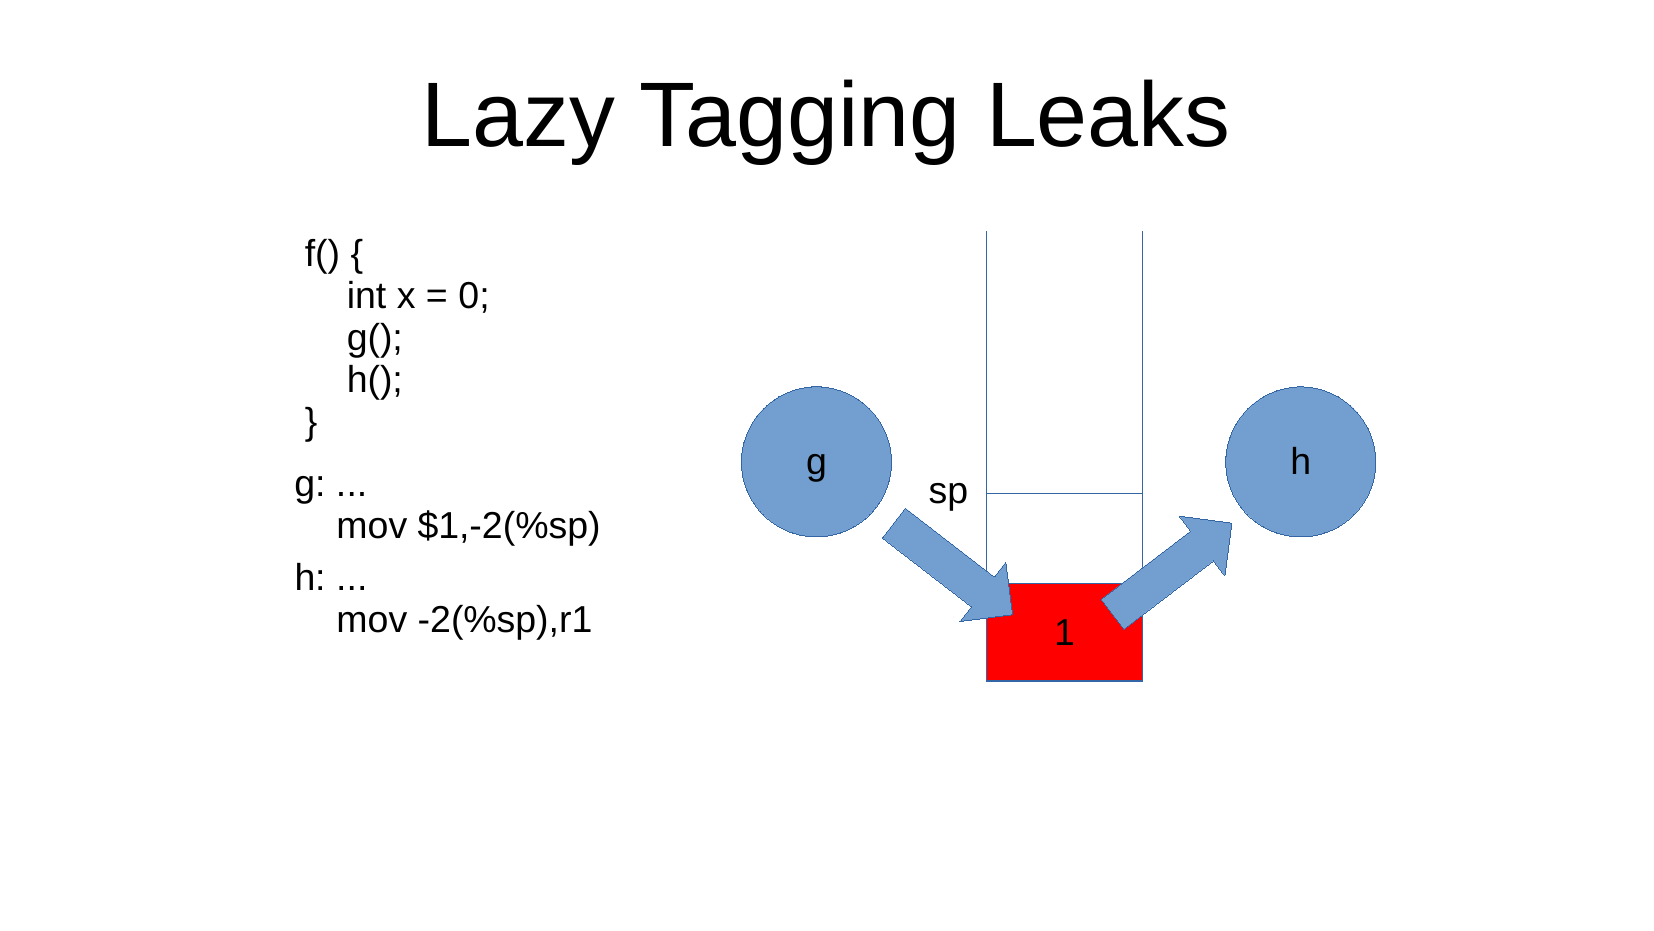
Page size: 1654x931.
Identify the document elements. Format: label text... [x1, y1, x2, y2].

text_box h [1225, 386, 1376, 537]
text_box [1101, 516, 1232, 630]
title Lazy Tagging Leaks [82, 37, 1571, 193]
text_box h: ... mov -2(%sp),r1 [279, 548, 608, 648]
text_box 1 [986, 583, 1143, 681]
text_box [882, 508, 1013, 622]
text_box g: ... mov $1,-2(%sp) [279, 454, 616, 554]
text_box sp [913, 462, 984, 520]
text_box g [741, 386, 892, 537]
text_box f() { int x = 0; g(); h(); } [290, 225, 505, 451]
